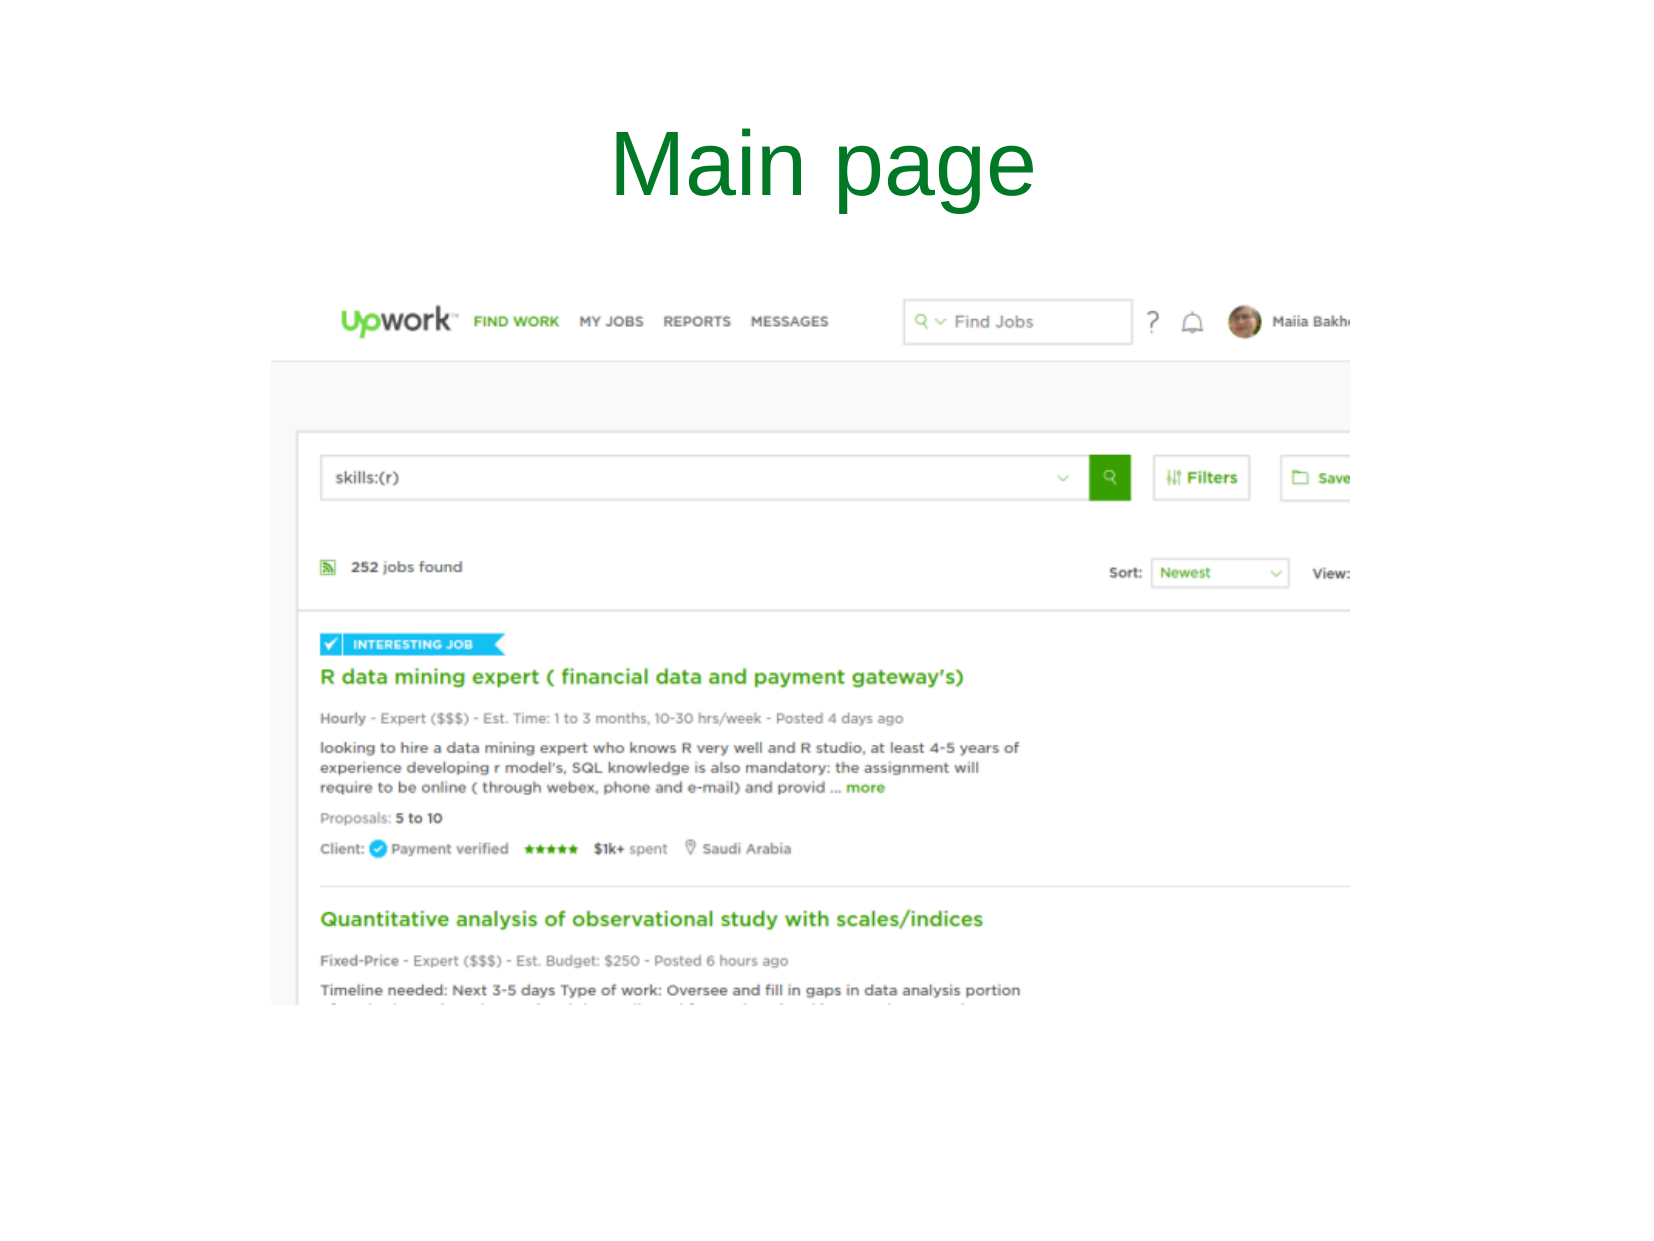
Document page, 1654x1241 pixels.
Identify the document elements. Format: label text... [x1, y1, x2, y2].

title Main page [131, 90, 1516, 238]
picture [271, 285, 1351, 1006]
